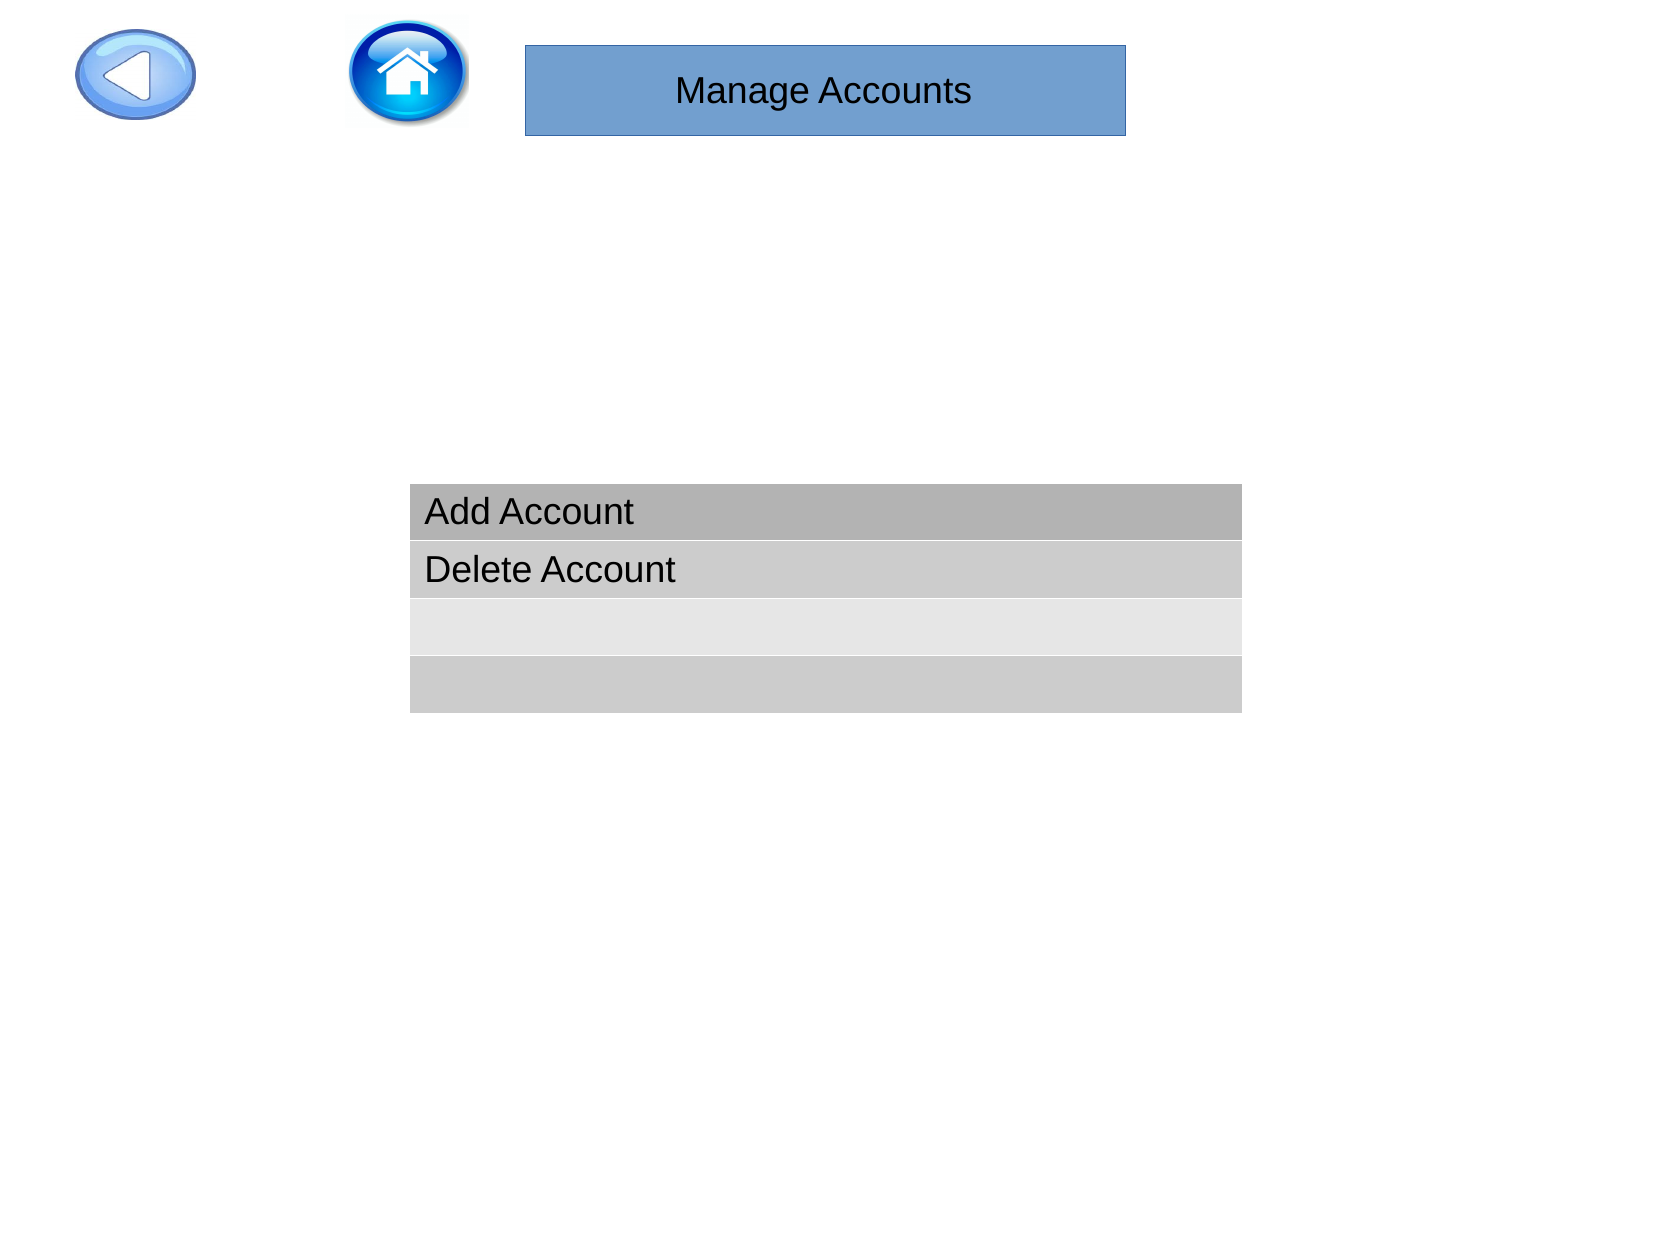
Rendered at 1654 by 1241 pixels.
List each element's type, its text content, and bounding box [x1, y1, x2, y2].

picture [75, 29, 196, 121]
table_cell [410, 656, 1242, 713]
table_cell [410, 599, 1242, 655]
table_header Add Account [410, 484, 1242, 540]
text_box Manage Accounts [525, 45, 1126, 136]
picture [345, 14, 469, 128]
table_cell Delete Account [410, 541, 1242, 598]
